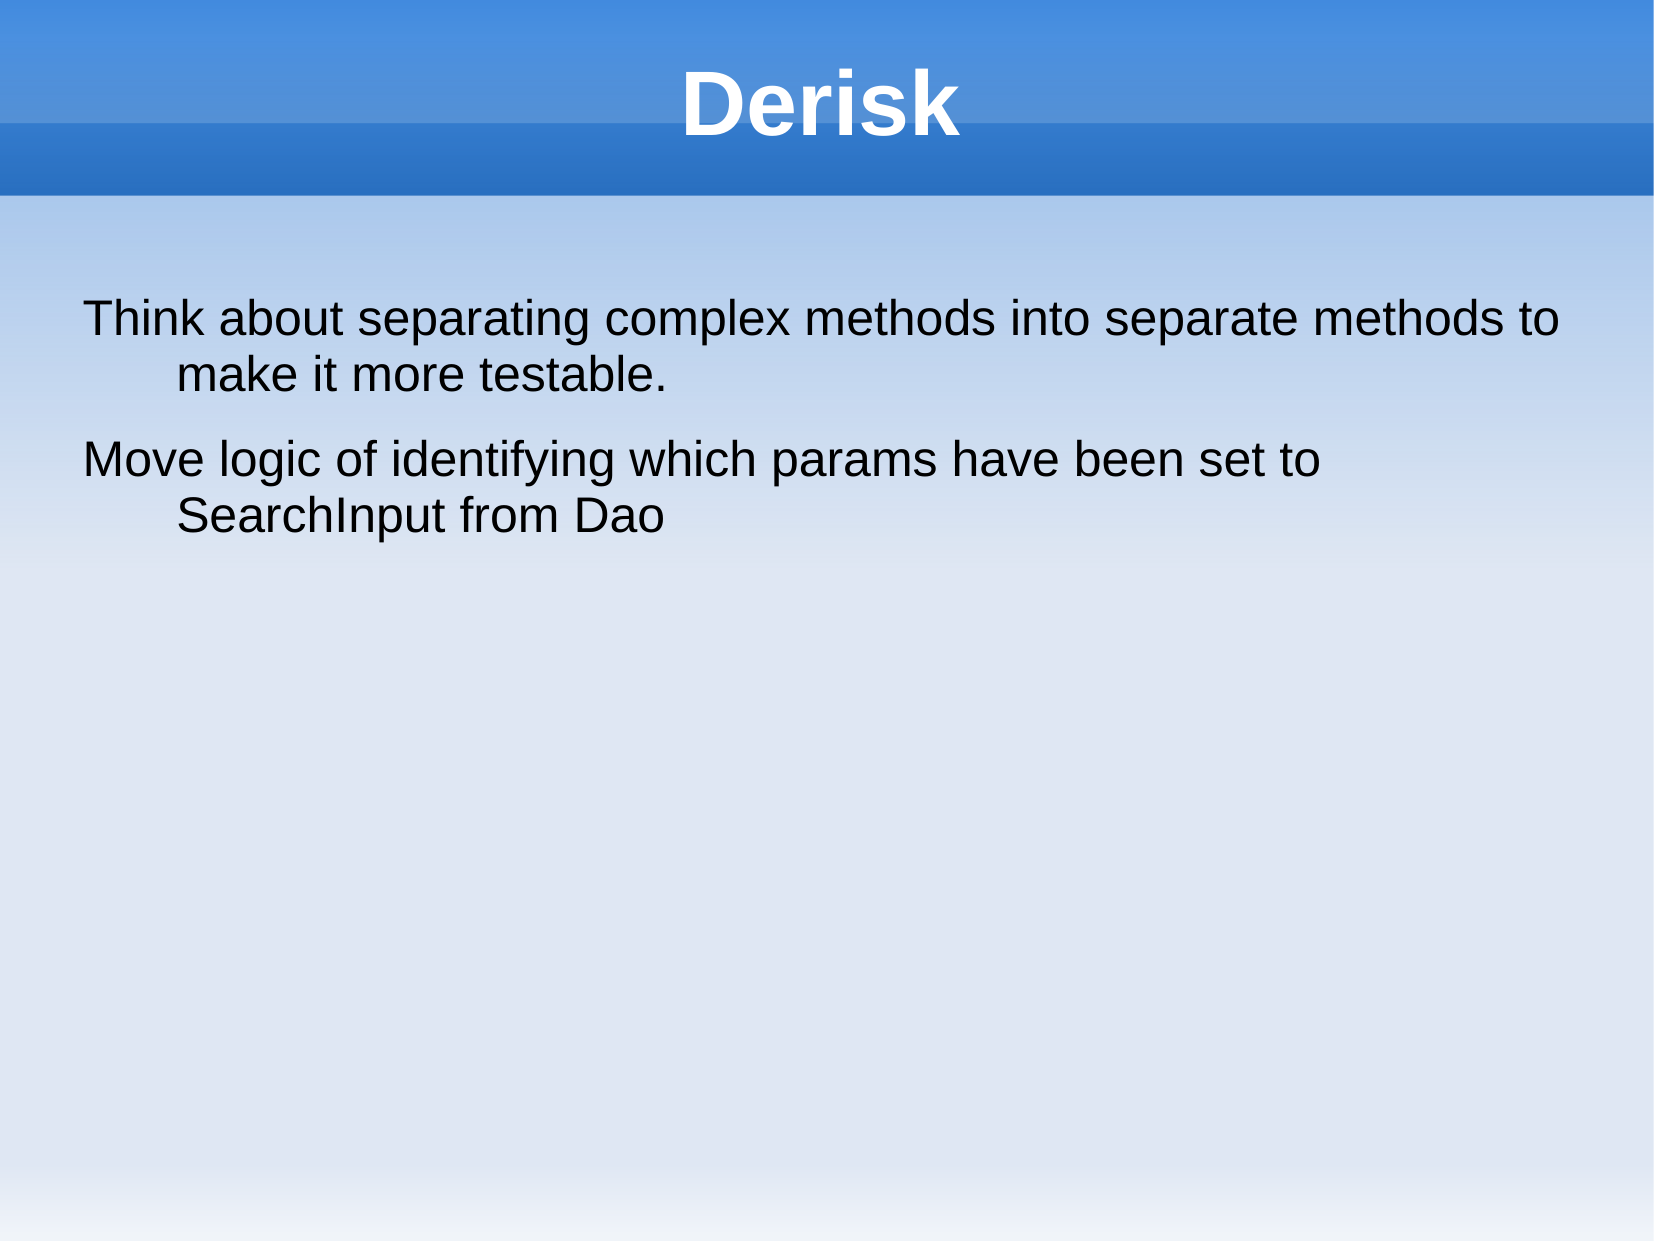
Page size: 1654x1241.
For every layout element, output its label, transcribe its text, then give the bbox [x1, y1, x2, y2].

title Derisk [76, 7, 1565, 200]
list Think about separating complex methods into separate methods to make it more testable. Move logic of identifying which params have been set to SearchInput from Dao [82, 290, 1571, 1094]
picture [0, 0, 1654, 1241]
